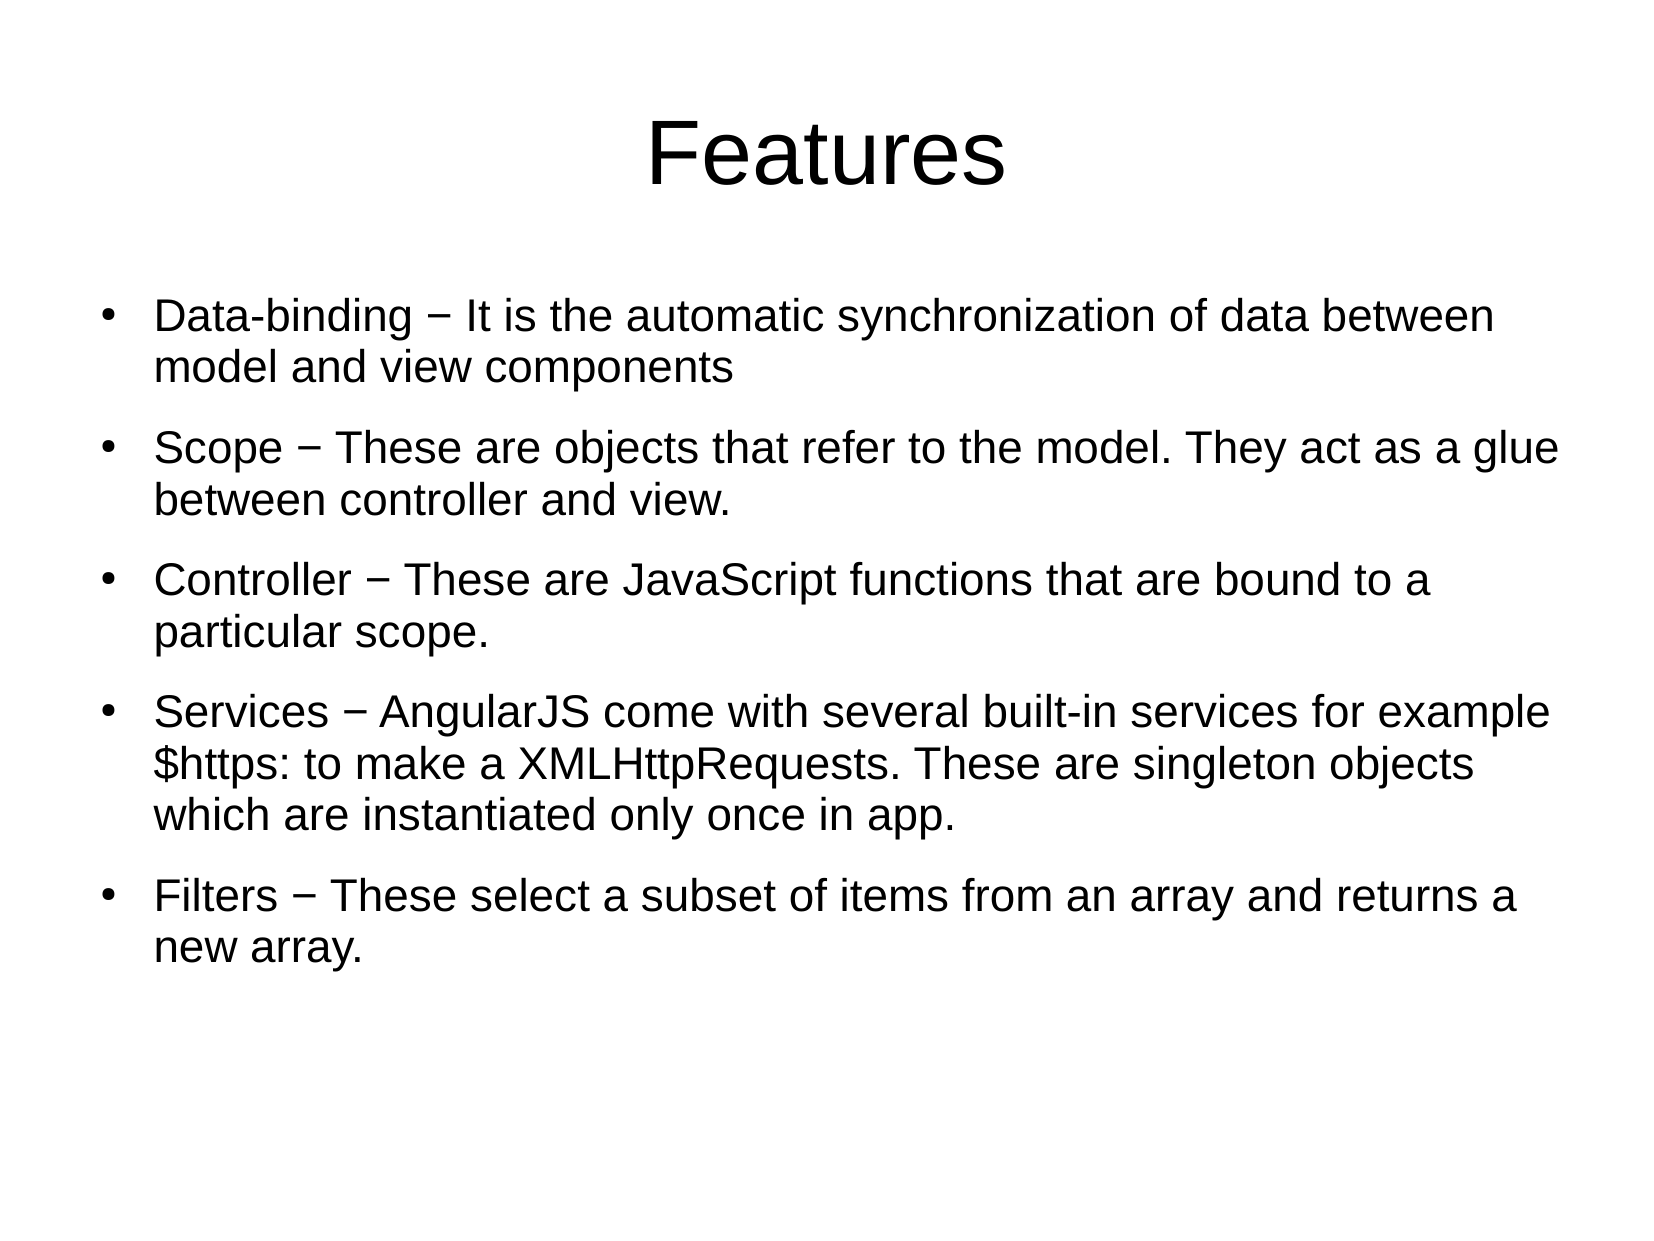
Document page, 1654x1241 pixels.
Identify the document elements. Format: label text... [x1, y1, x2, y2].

title Features [82, 49, 1571, 257]
list Data-binding − It is the automatic synchronization of data between model and view components Scope − These are objects that refer to the model. They act as a glue between controller and view. Controller − These are JavaScript functions that are bound to a particular scope. Services − AngularJS come with several built-in services for example $https: to make a XMLHttpRequests. These are singleton objects which are instantiated only once in app. Filters − These select a subset of items from an array and returns a new array. [82, 290, 1571, 1010]
